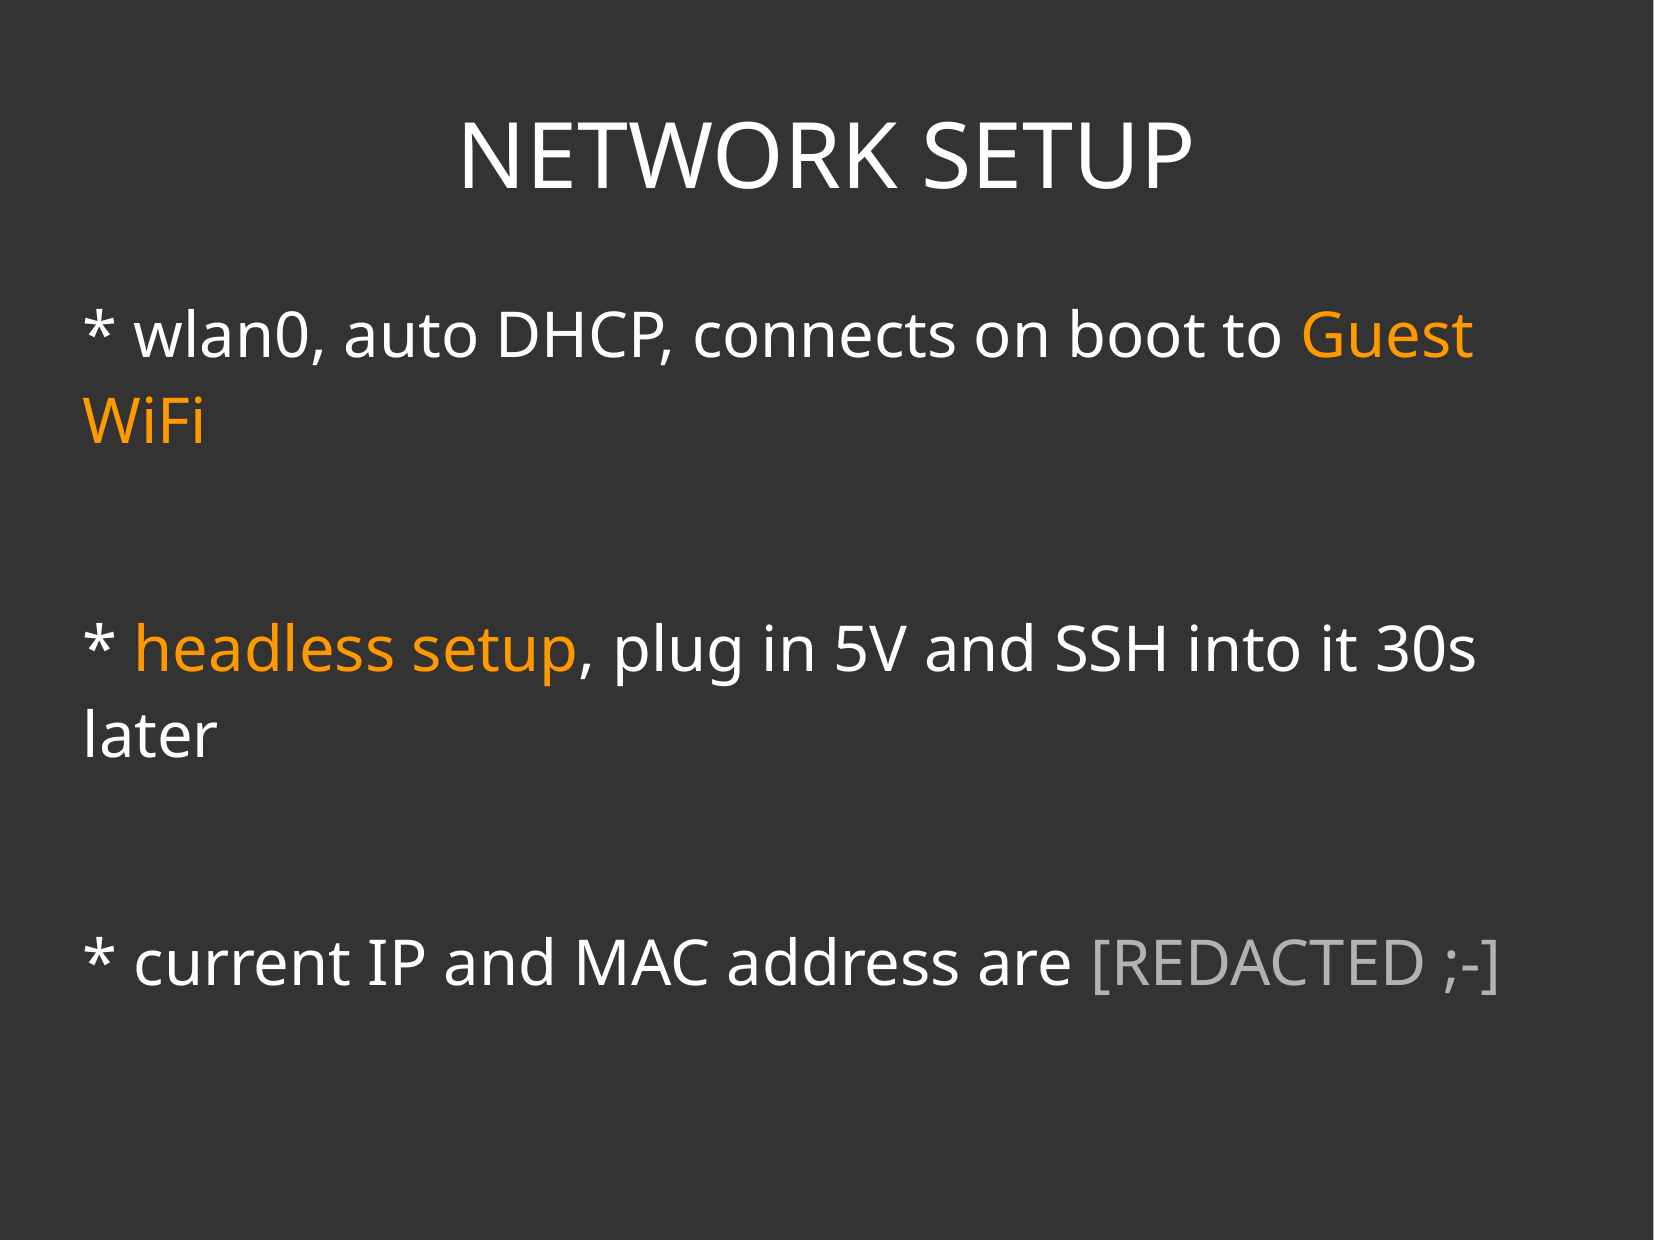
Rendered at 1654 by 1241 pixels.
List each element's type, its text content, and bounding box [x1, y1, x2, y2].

title NETWORK SETUP [82, 49, 1571, 257]
list * wlan0, auto DHCP, connects on boot to Guest WiFi * headless setup, plug in 5V and SSH into it 30s later * current IP and MAC address are [REDACTED ;-] [82, 290, 1571, 1010]
